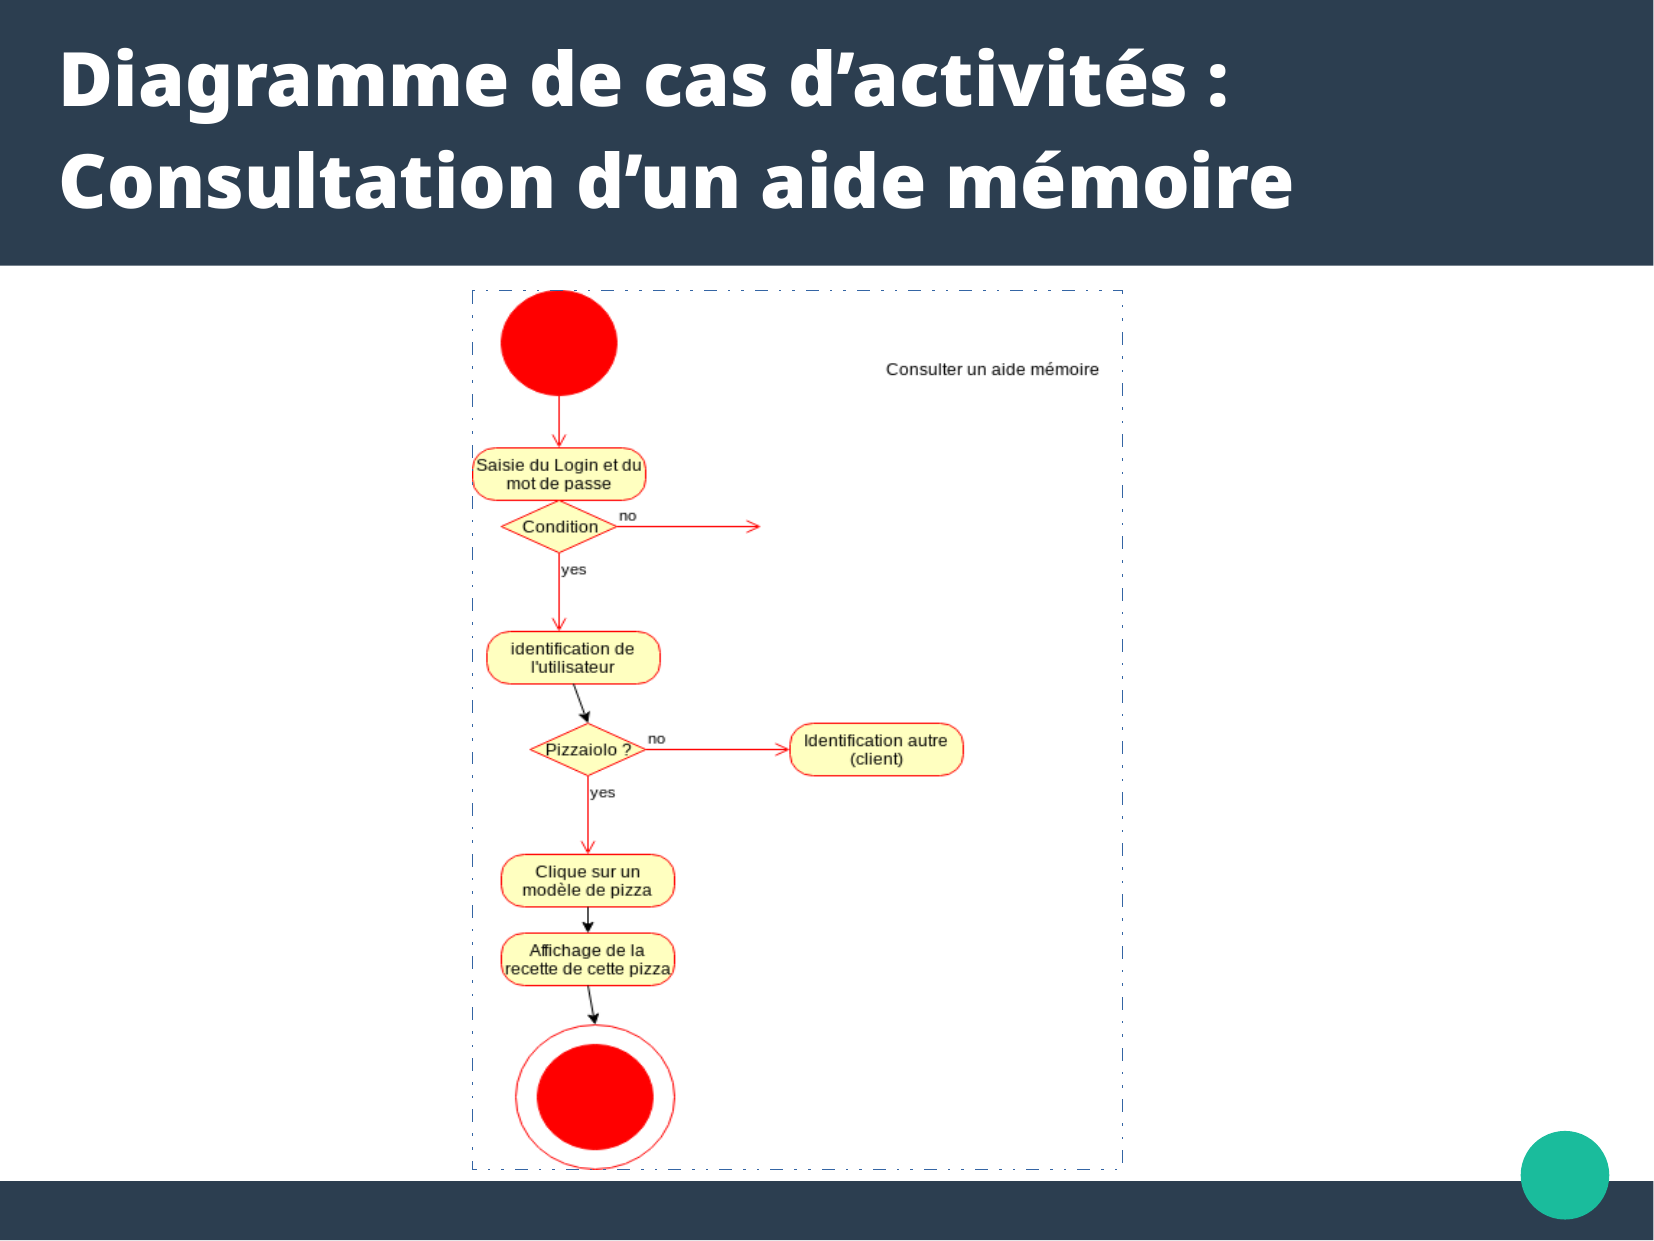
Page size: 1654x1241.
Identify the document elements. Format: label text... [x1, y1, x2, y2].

title Diagramme de cas d’activités : Consultation d’un aide mémoire [59, 40, 1595, 216]
picture [472, 290, 1123, 1170]
